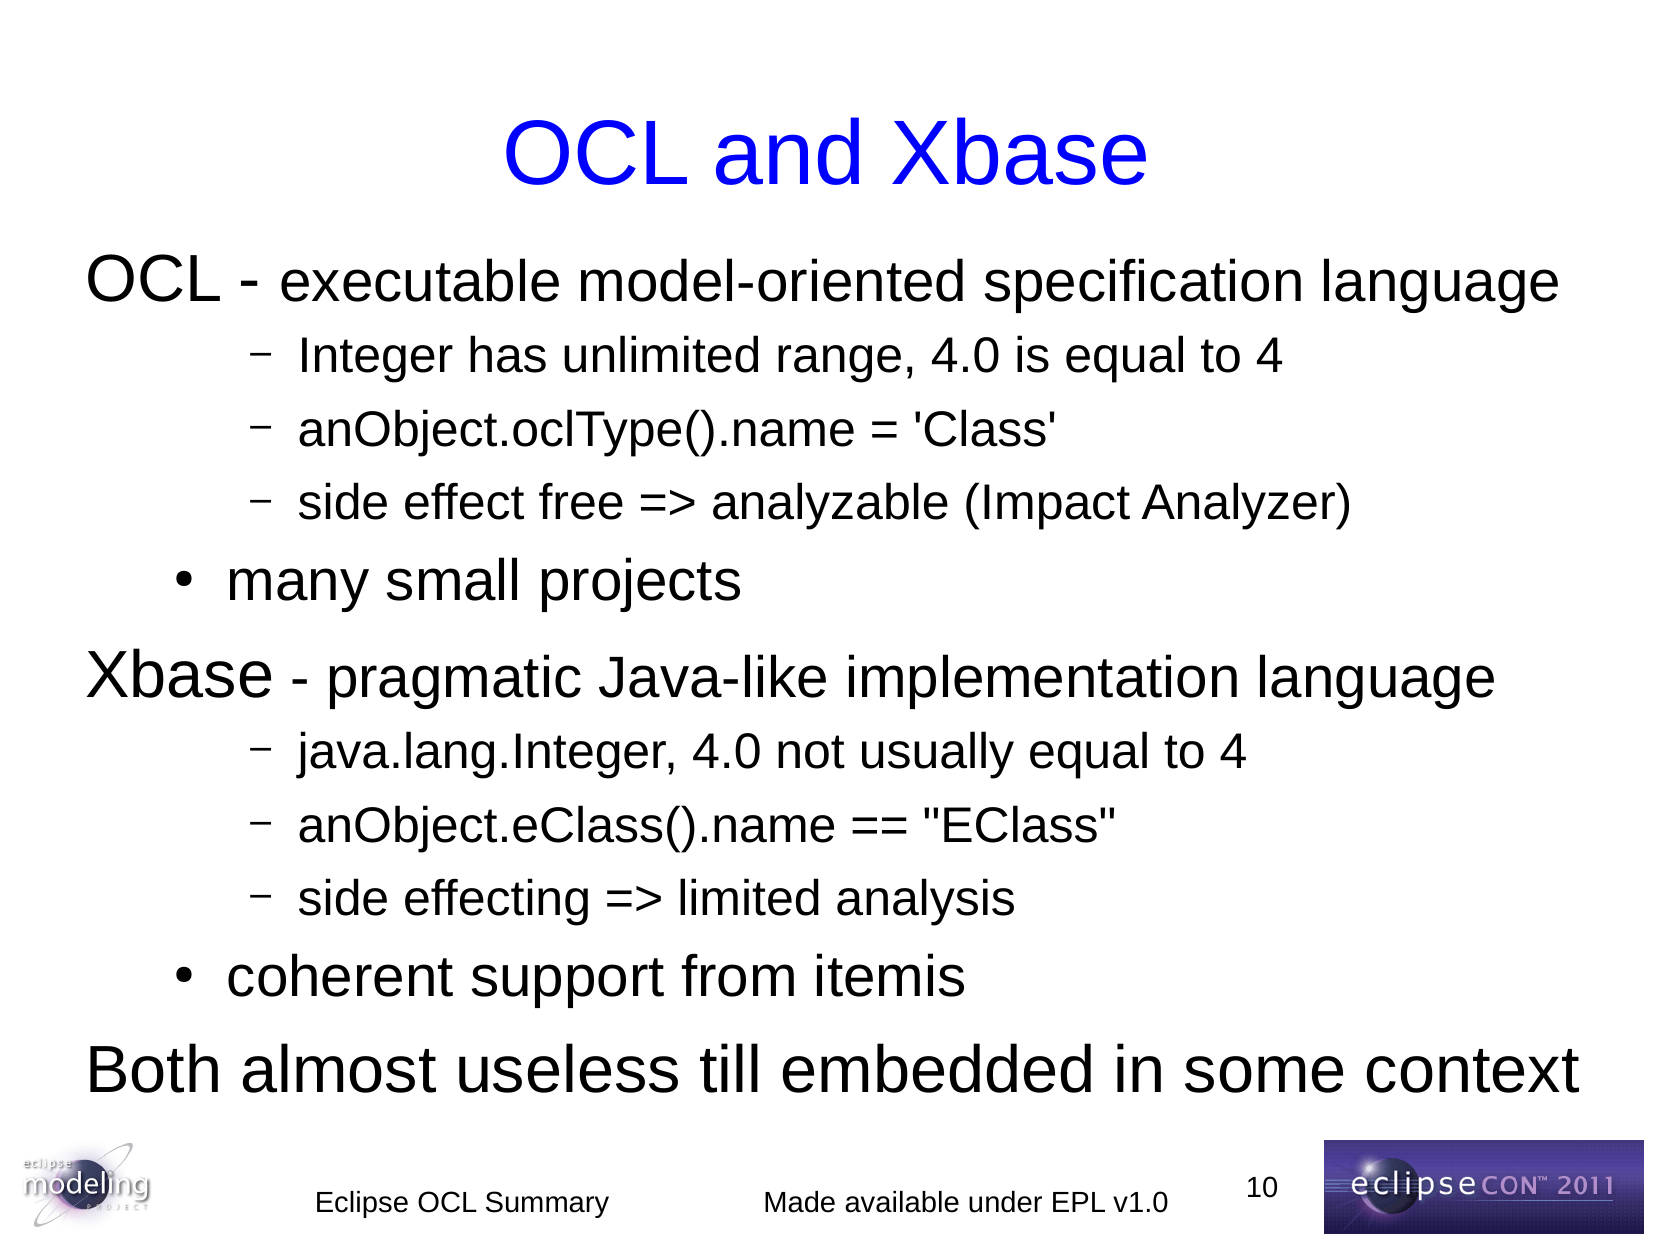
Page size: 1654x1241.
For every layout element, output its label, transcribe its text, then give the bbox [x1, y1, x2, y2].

picture [9, 1136, 156, 1235]
picture [1324, 1140, 1644, 1234]
list OCL - executable model-oriented specification language Integer has unlimited range, 4.0 is equal to 4 anObject.oclType().name = 'Class' side effect free => analyzable (Impact Analyzer) many small projects Xbase - pragmatic Java-like implementation language java.lang.Integer, 4.0 not usually equal to 4 anObject.eClass().name == "EClass" side effecting => limited analysis coherent support from itemis Both almost useless till embedded in some context [85, 241, 1610, 1125]
title OCL and Xbase [82, 56, 1571, 250]
